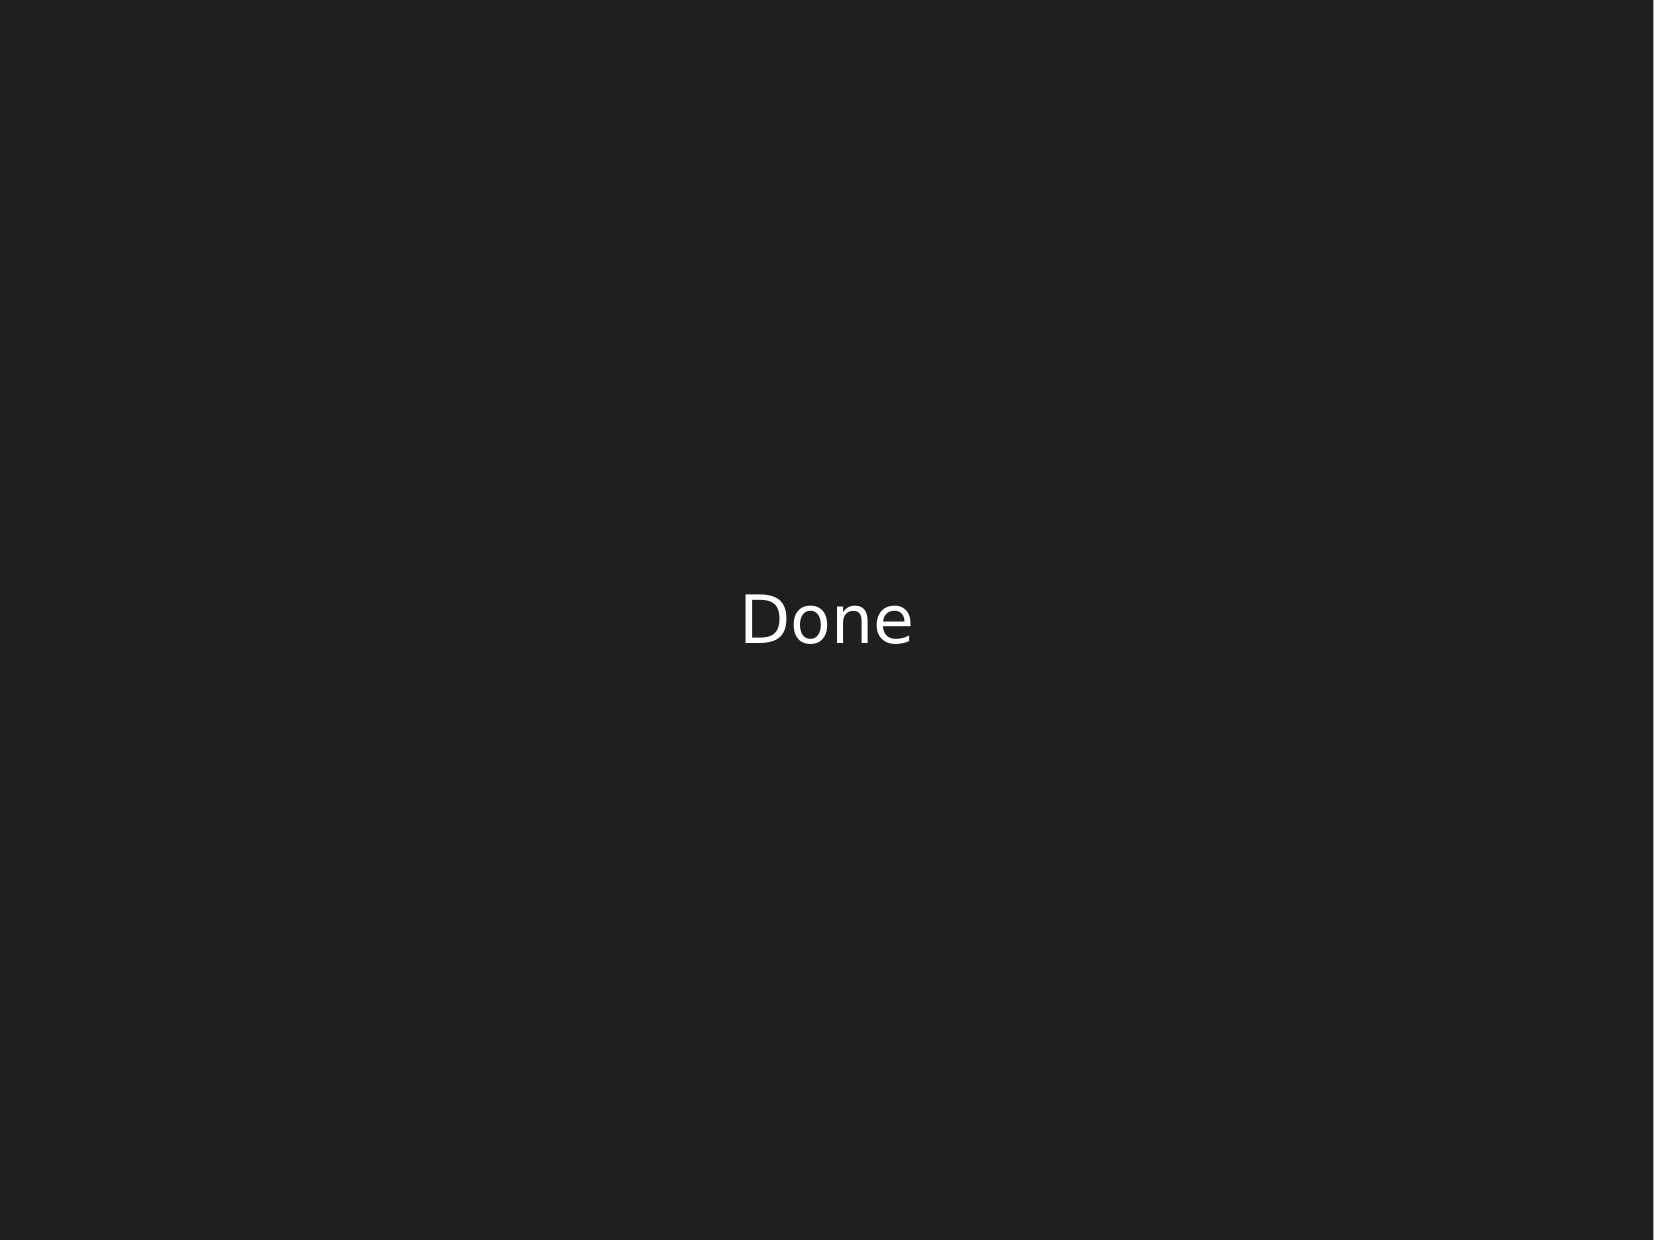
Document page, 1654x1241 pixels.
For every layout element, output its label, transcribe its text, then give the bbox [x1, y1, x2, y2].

title Done [82, 516, 1571, 724]
